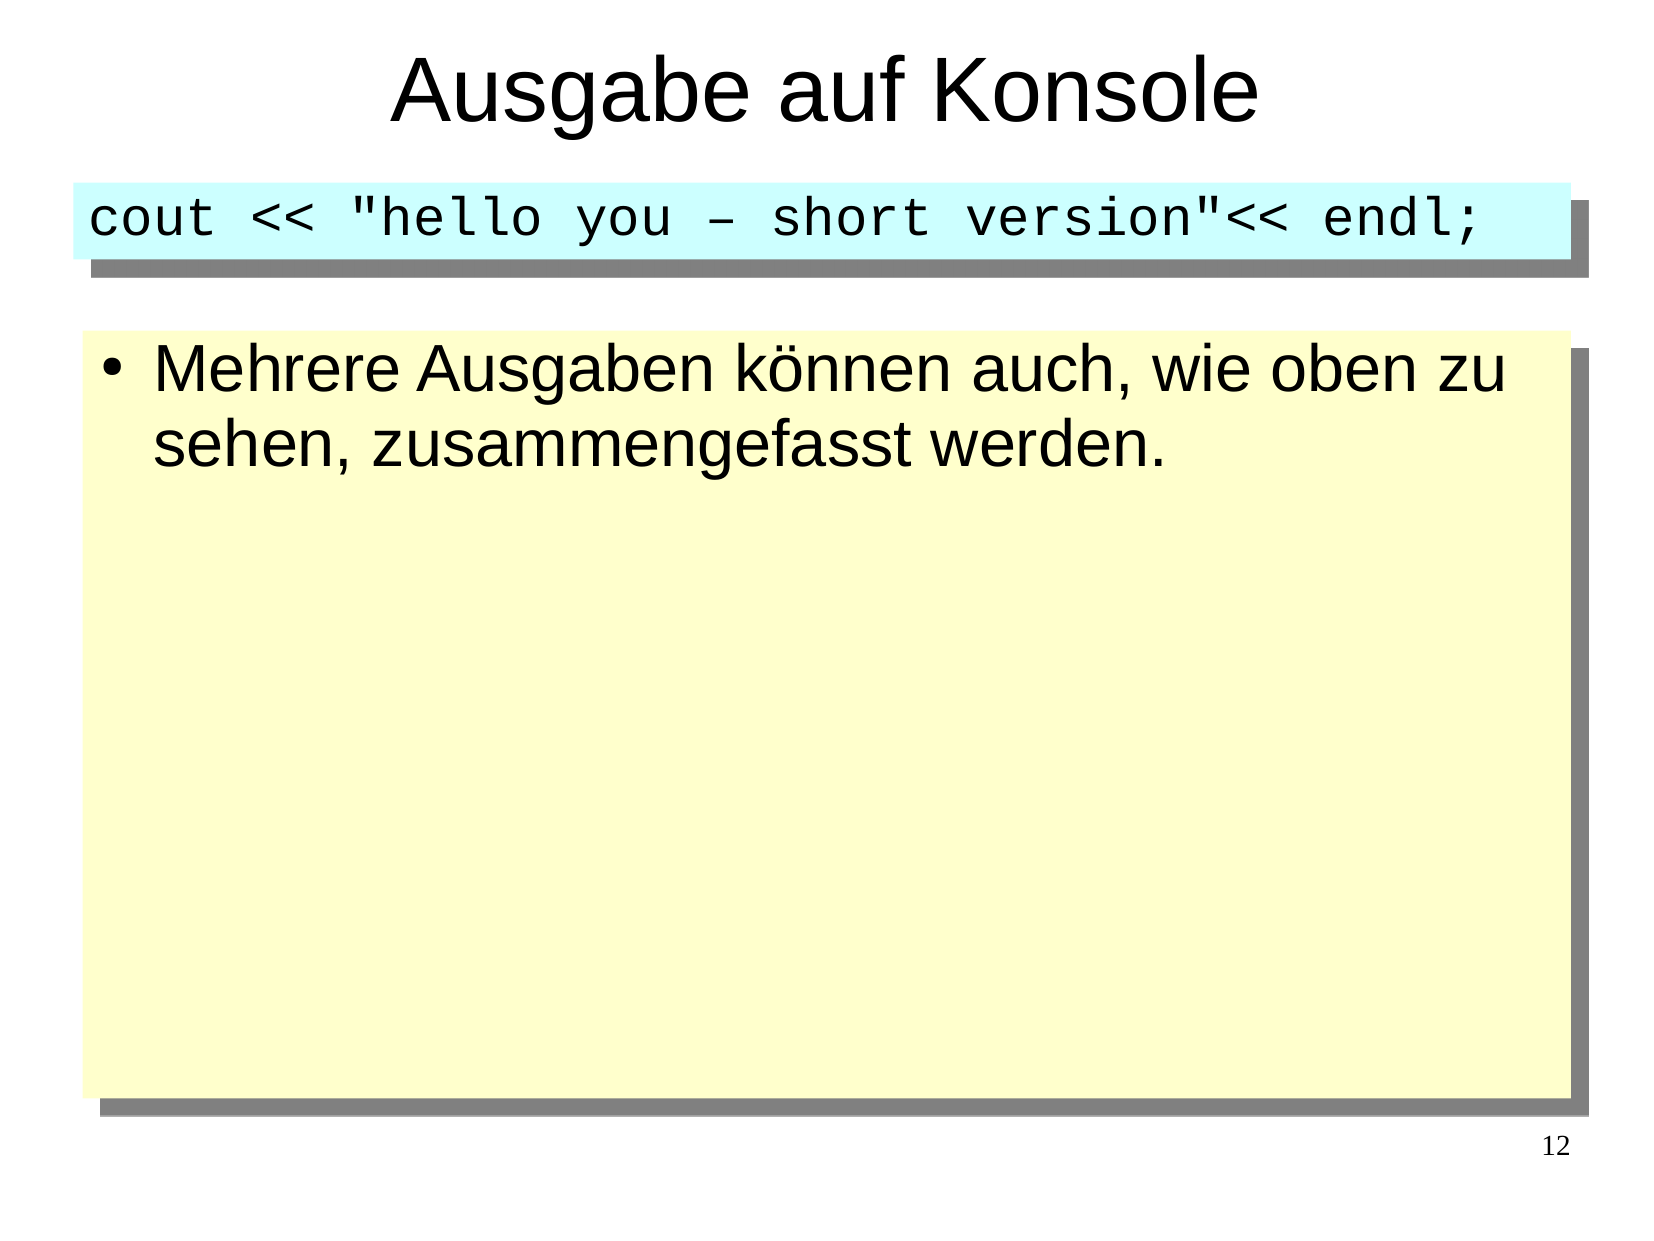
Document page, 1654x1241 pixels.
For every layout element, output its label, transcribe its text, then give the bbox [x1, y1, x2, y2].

text_box cout << "hello you – short version"<< endl; [73, 182, 1571, 260]
list Mehrere Ausgaben können auch, wie oben zu sehen, zusammengefasst werden. [82, 330, 1571, 1099]
title Ausgabe auf Konsole [82, 25, 1571, 154]
